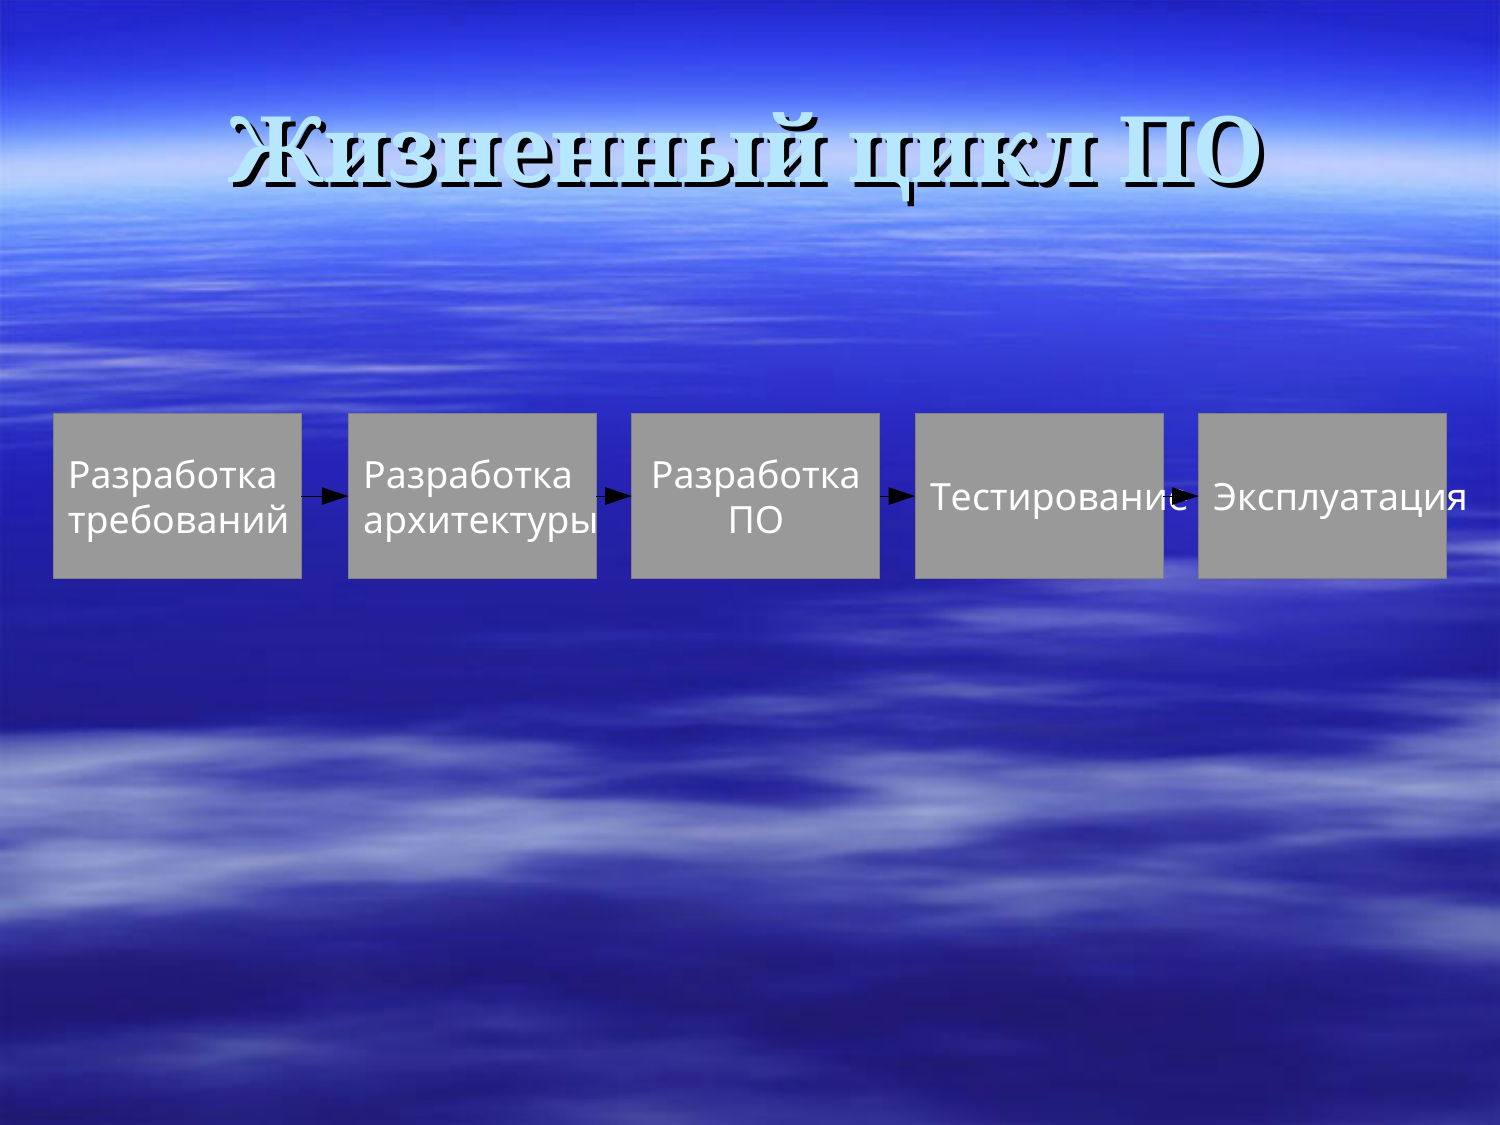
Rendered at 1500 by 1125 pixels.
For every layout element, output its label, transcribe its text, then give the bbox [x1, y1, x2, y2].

title Жизненный цикл ПО [49, 28, 1446, 264]
text_box Эксплуатация [1198, 413, 1447, 579]
text_box Разработка ПО [631, 413, 880, 579]
text_box Разработка архитектуры [348, 413, 597, 579]
text_box Разработка требований [53, 413, 302, 579]
picture [0, 0, 1500, 1125]
text_box Тестирование [915, 413, 1164, 579]
